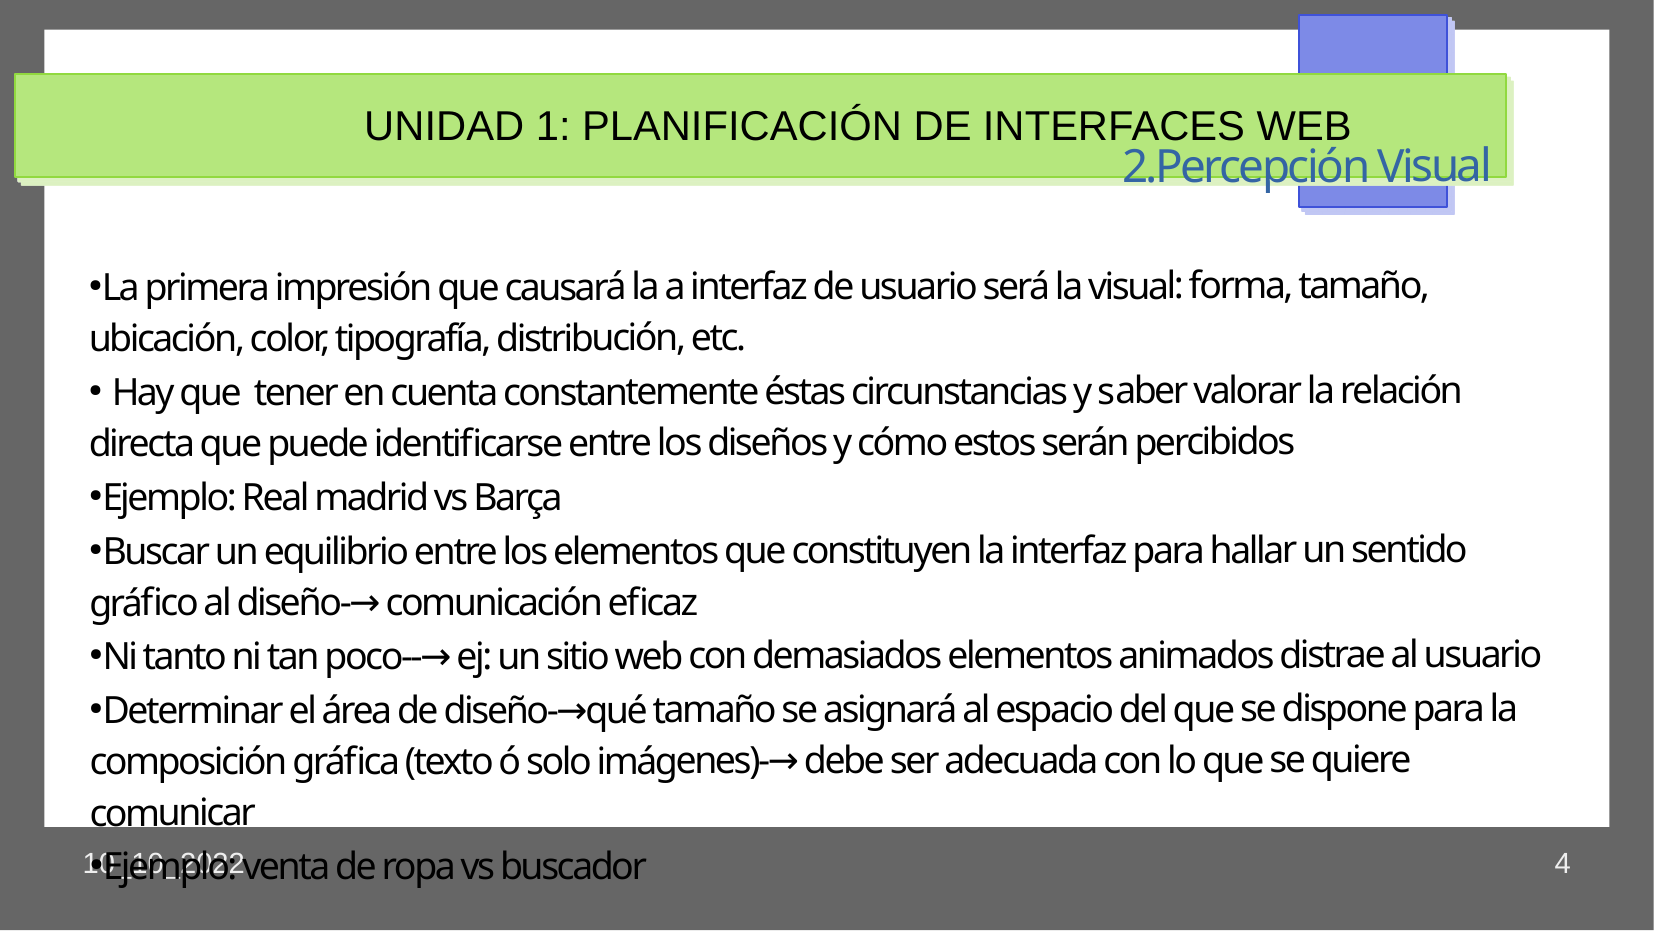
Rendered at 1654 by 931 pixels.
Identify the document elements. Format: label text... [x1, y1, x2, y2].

title UNIDAD 1: PLANIFICACIÓN DE INTERFACES WEB [29, 73, 1447, 178]
subtitle 2.Percepción Visual La primera impresión que causará la a interfaz de usuario será la visual: forma, tamaño, ubicación, color, tipografía, distribución, etc. Hay que tener en cuenta constantemente éstas circunstancias y saber valorar la relación directa que puede identificarse entre los diseños y cómo estos serán percibidos Ejemplo: Real madrid vs Barça Buscar un equilibrio entre los elementos que constituyen la interfaz para hallar un sentido gráfico al diseño-→ comunicación eficaz Ni tanto ni tan poco--→ ej: un sitio web con demasiados elementos animados distrae al usuario Determinar el área de diseño-→qué tamaño se asignará al espacio del que se dispone para la composición gráfica (texto ó solo imágenes)-→ debe ser adecuada con lo que se quiere comunicar Ejemplo: venta de ropa vs buscador [88, 159, 1567, 931]
